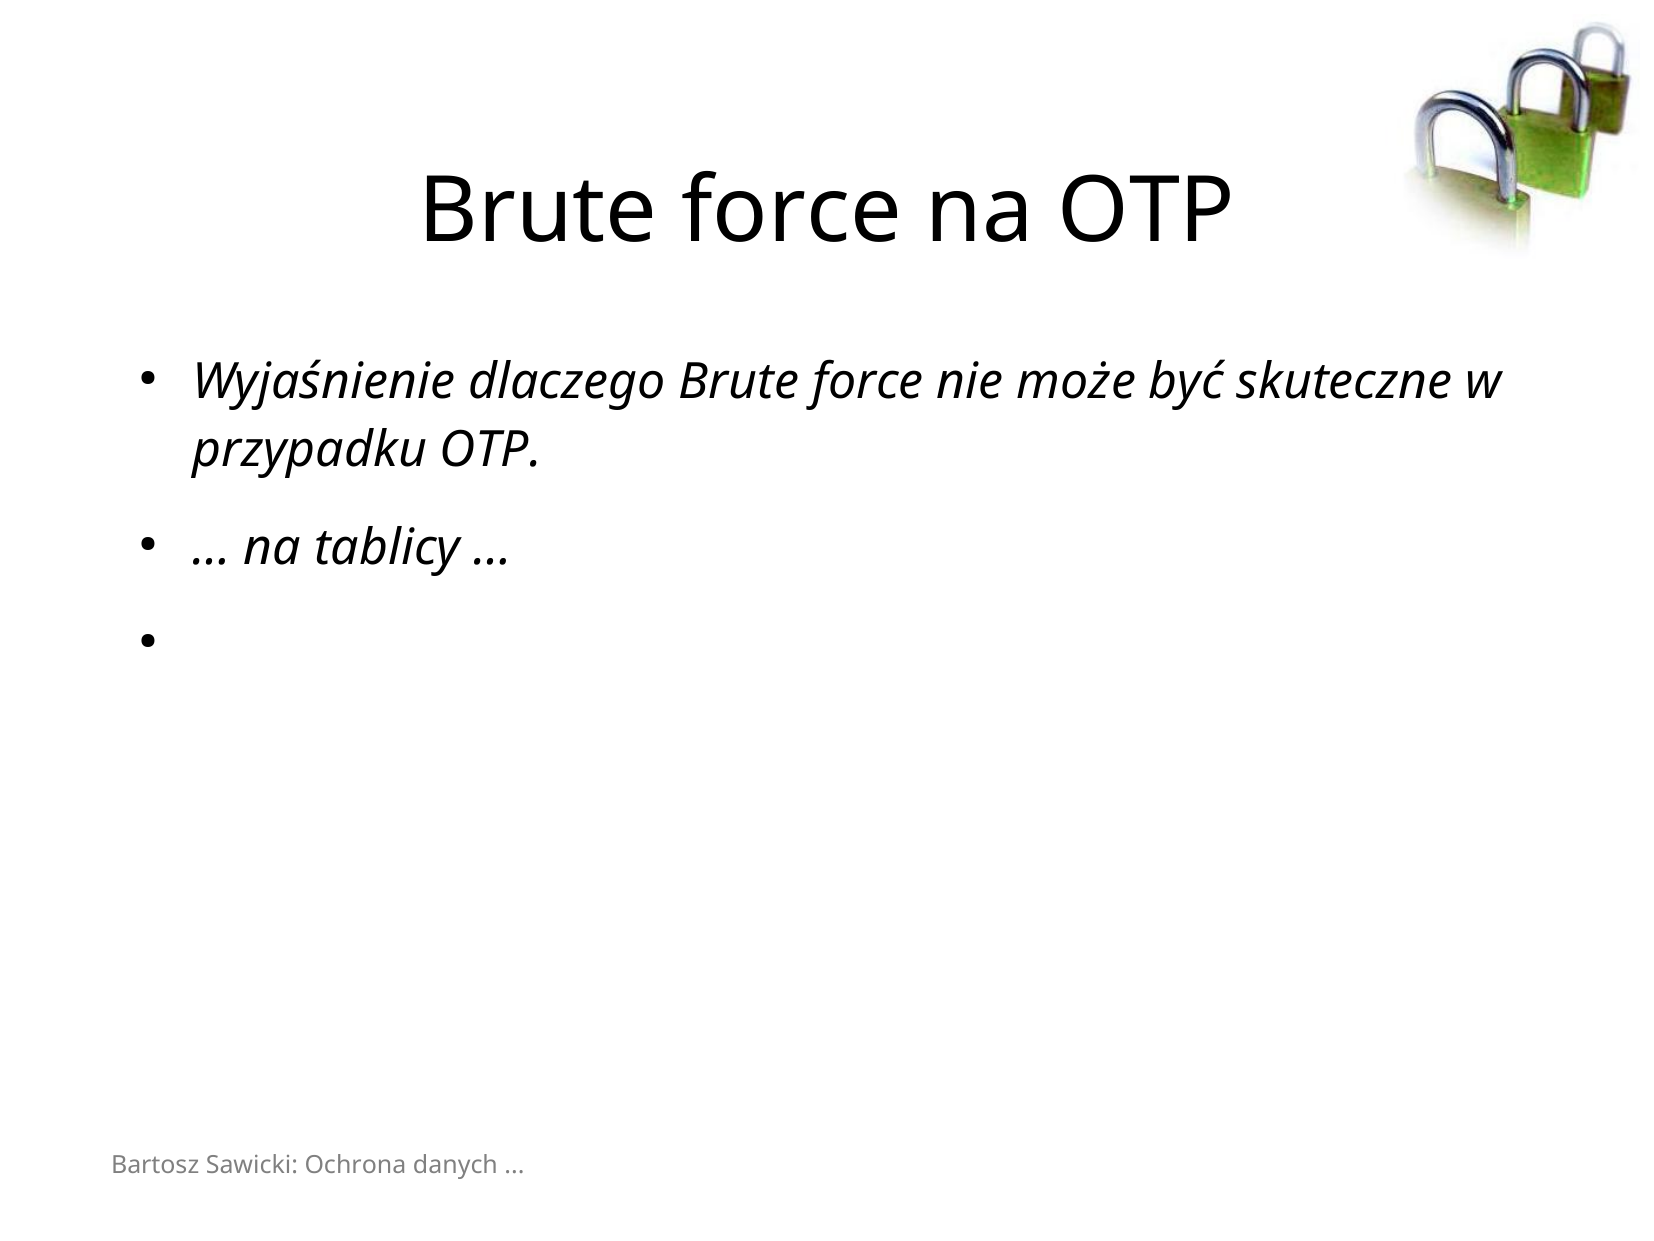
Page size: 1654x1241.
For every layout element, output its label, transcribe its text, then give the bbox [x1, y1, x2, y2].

picture [1385, 14, 1640, 266]
title Brute force na OTP [121, 102, 1534, 310]
list Wyjaśnienie dlaczego Brute force nie może być skuteczne w przypadku OTP. … na tablicy … [121, 344, 1534, 1065]
